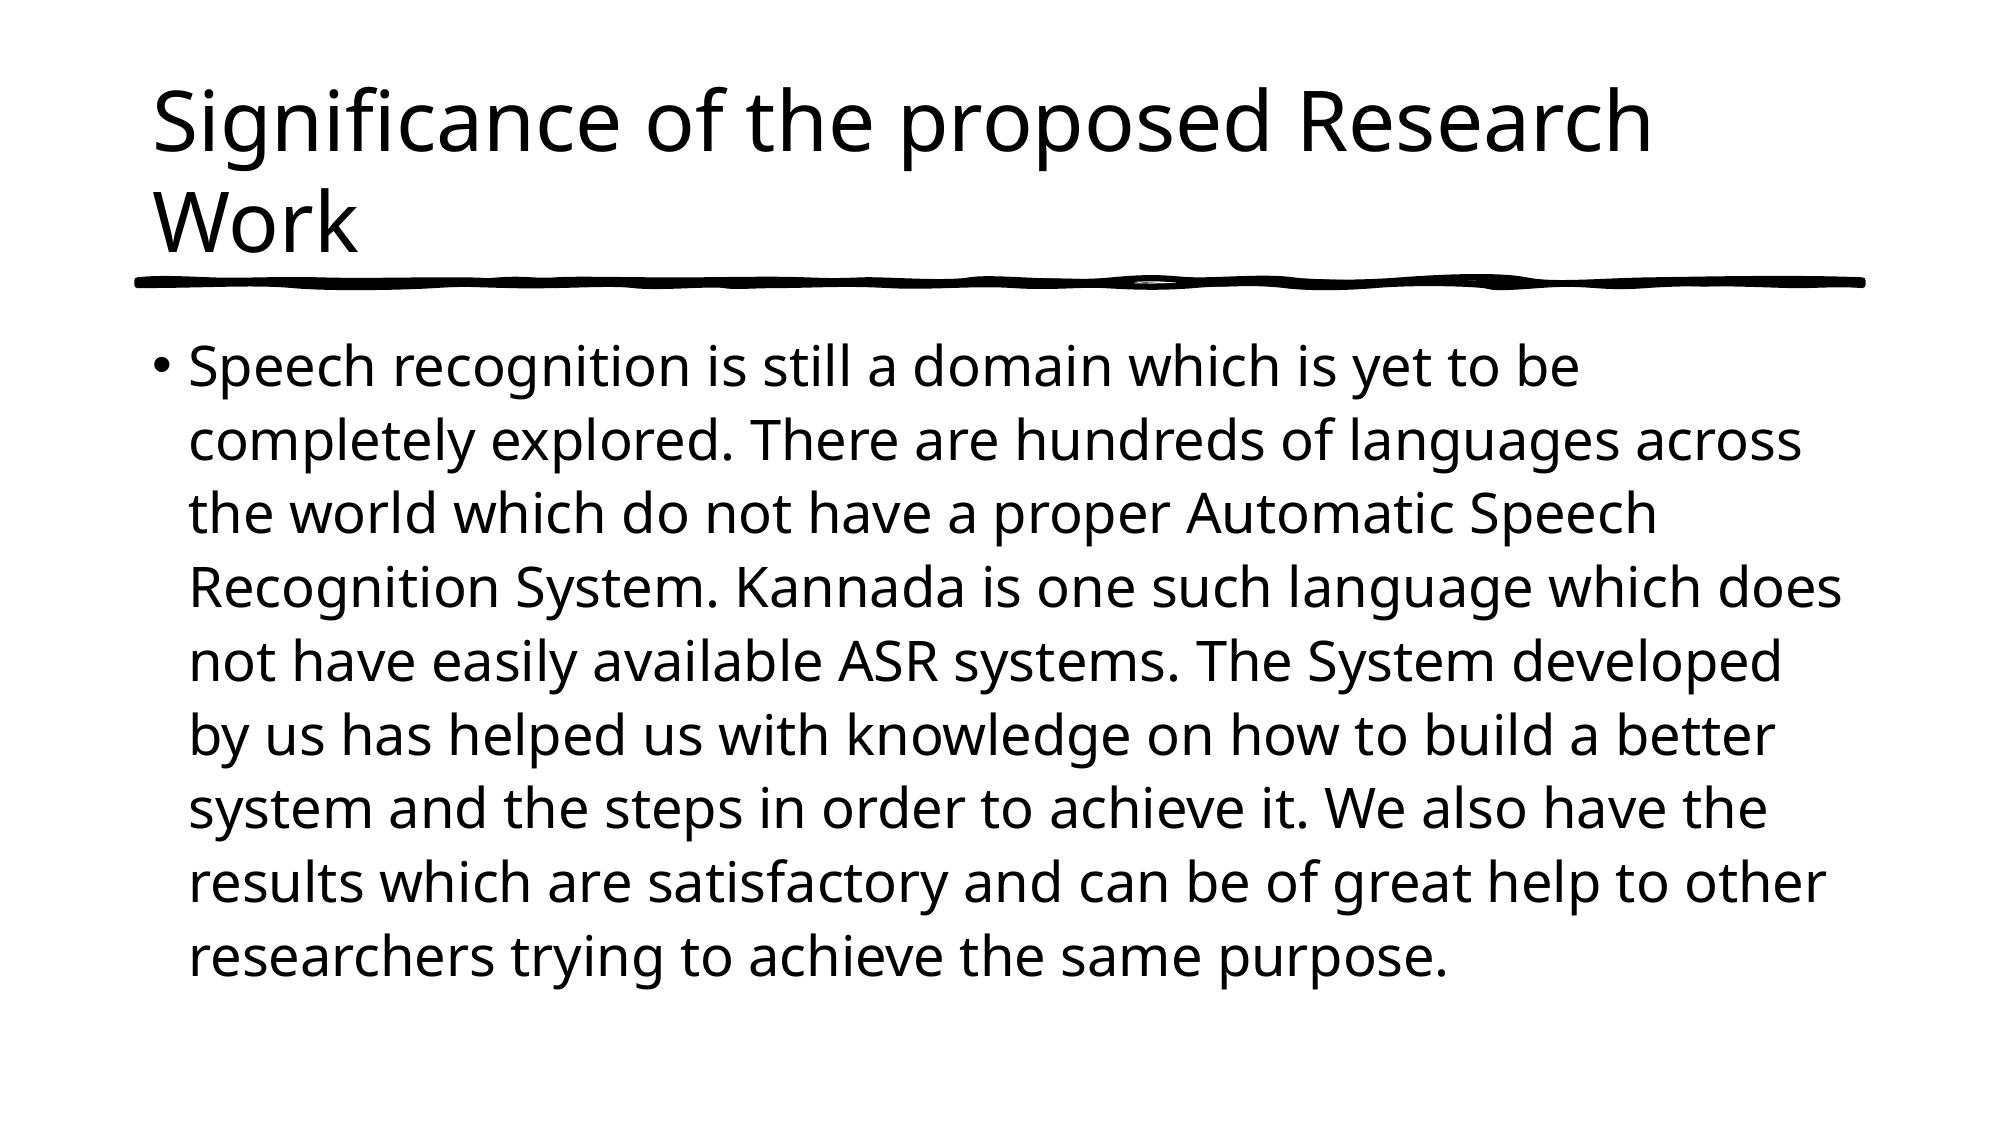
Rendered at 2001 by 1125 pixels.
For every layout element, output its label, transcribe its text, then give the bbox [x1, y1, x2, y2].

list Speech recognition is still a domain which is yet to be completely explored. There are hundreds of languages across the world which do not have a proper Automatic Speech Recognition System. Kannada is one such language which does not have easily available ASR systems. The System developed by us has helped us with knowledge on how to build a better system and the steps in order to achieve it. We also have the results which are satisfactory and can be of great help to other researchers trying to achieve the same purpose. [137, 316, 1863, 1014]
title Significance of the proposed Research Work [137, 59, 1863, 278]
